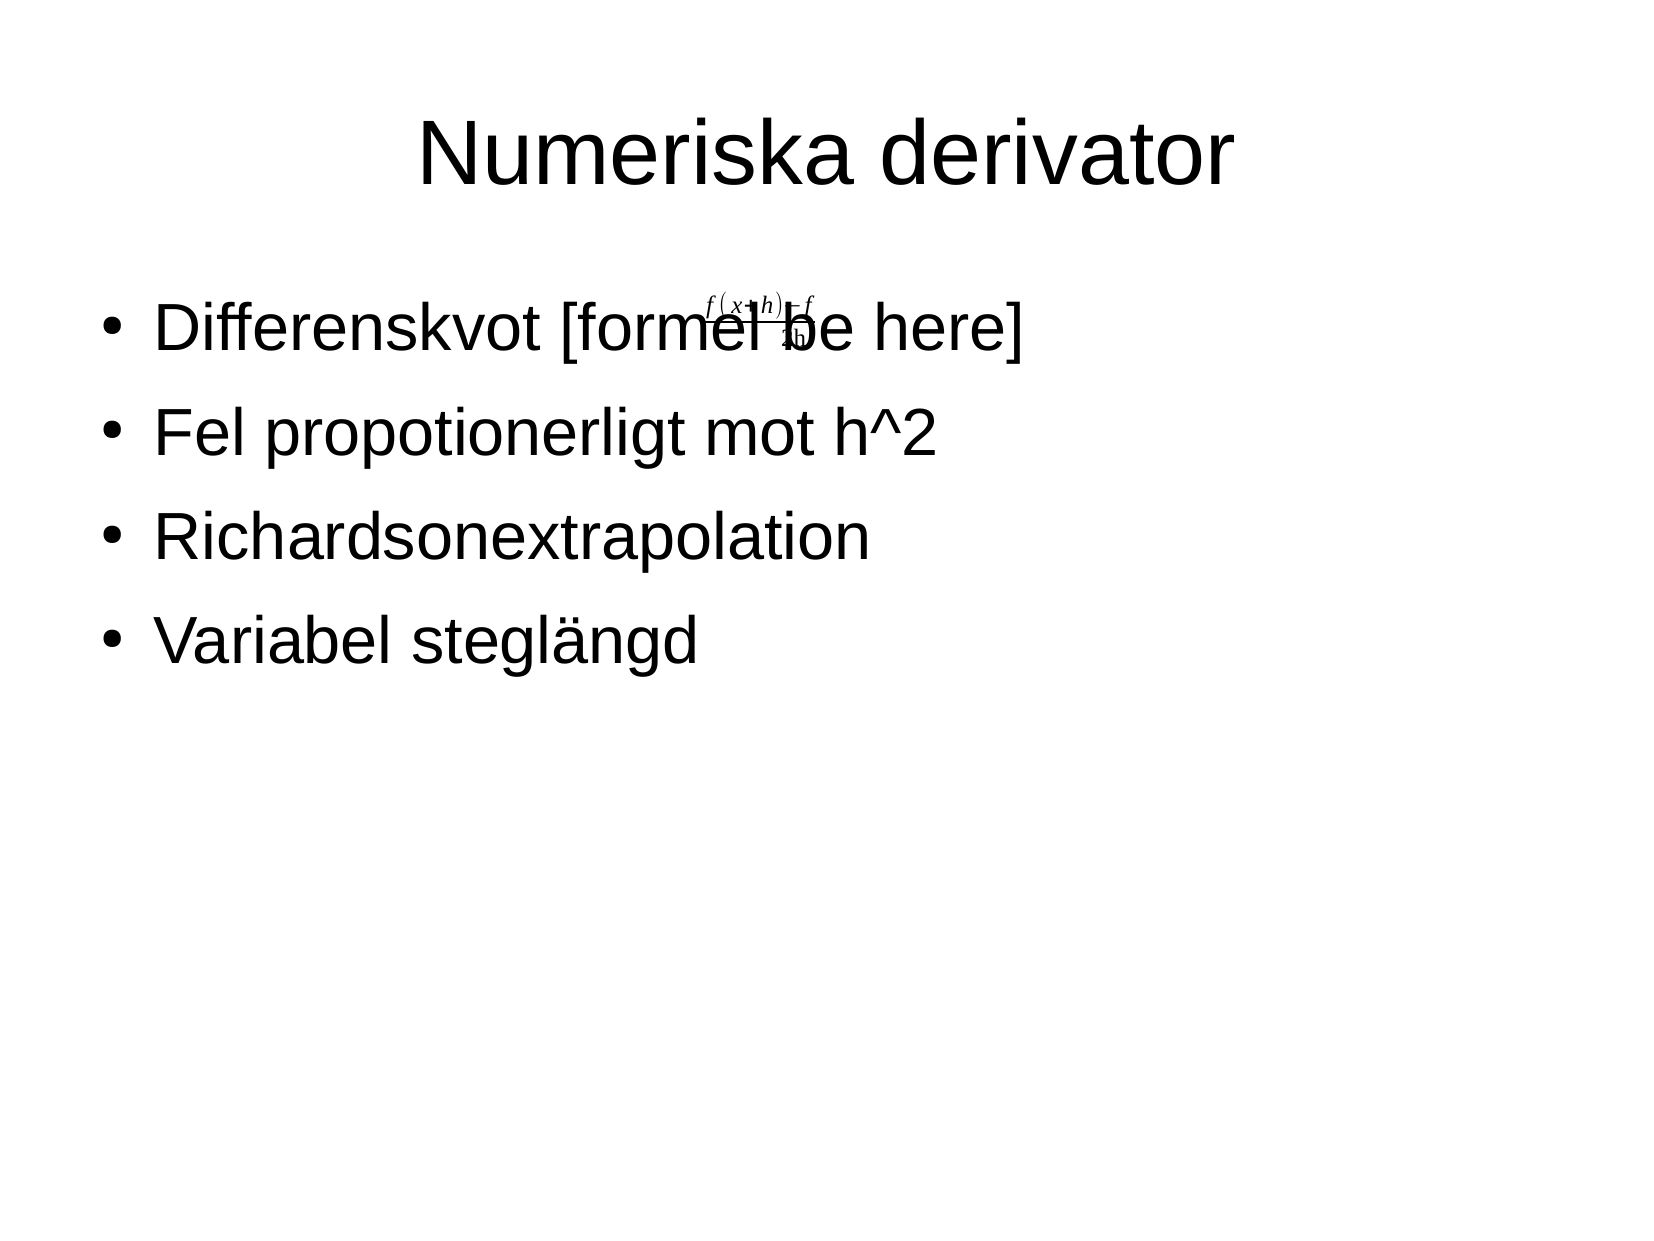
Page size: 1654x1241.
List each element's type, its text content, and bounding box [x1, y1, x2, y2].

chart [696, 290, 815, 350]
list Differenskvot [formel be here] Fel propotionerligt mot h^2 Richardsonextrapolation Variabel steglängd [82, 290, 1571, 1010]
title Numeriska derivator [82, 49, 1571, 257]
